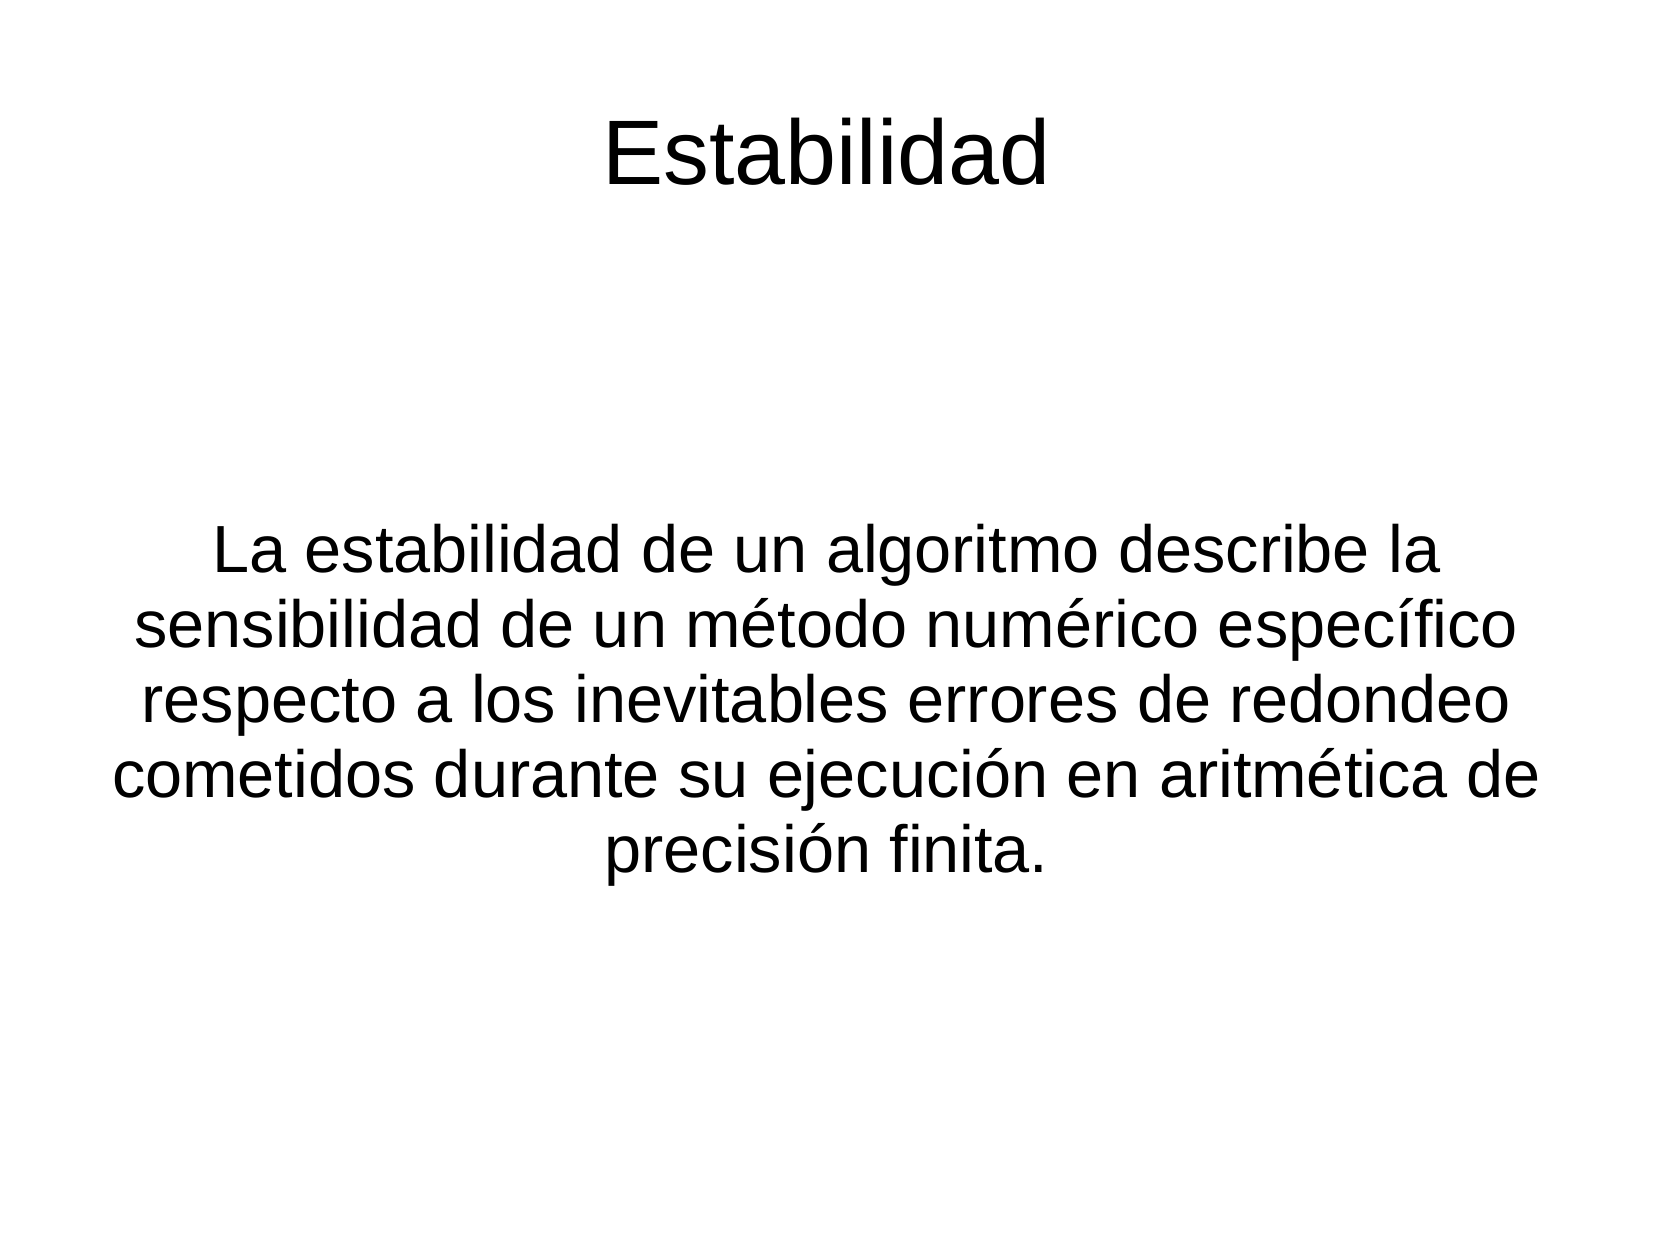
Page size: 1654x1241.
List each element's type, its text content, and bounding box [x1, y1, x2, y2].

title Estabilidad [82, 56, 1571, 250]
subtitle La estabilidad de un algoritmo describe la sensibilidad de un método numérico específico respecto a los inevitables errores de redondeo cometidos durante su ejecución en aritmética de precisión finita. [82, 297, 1571, 1102]
